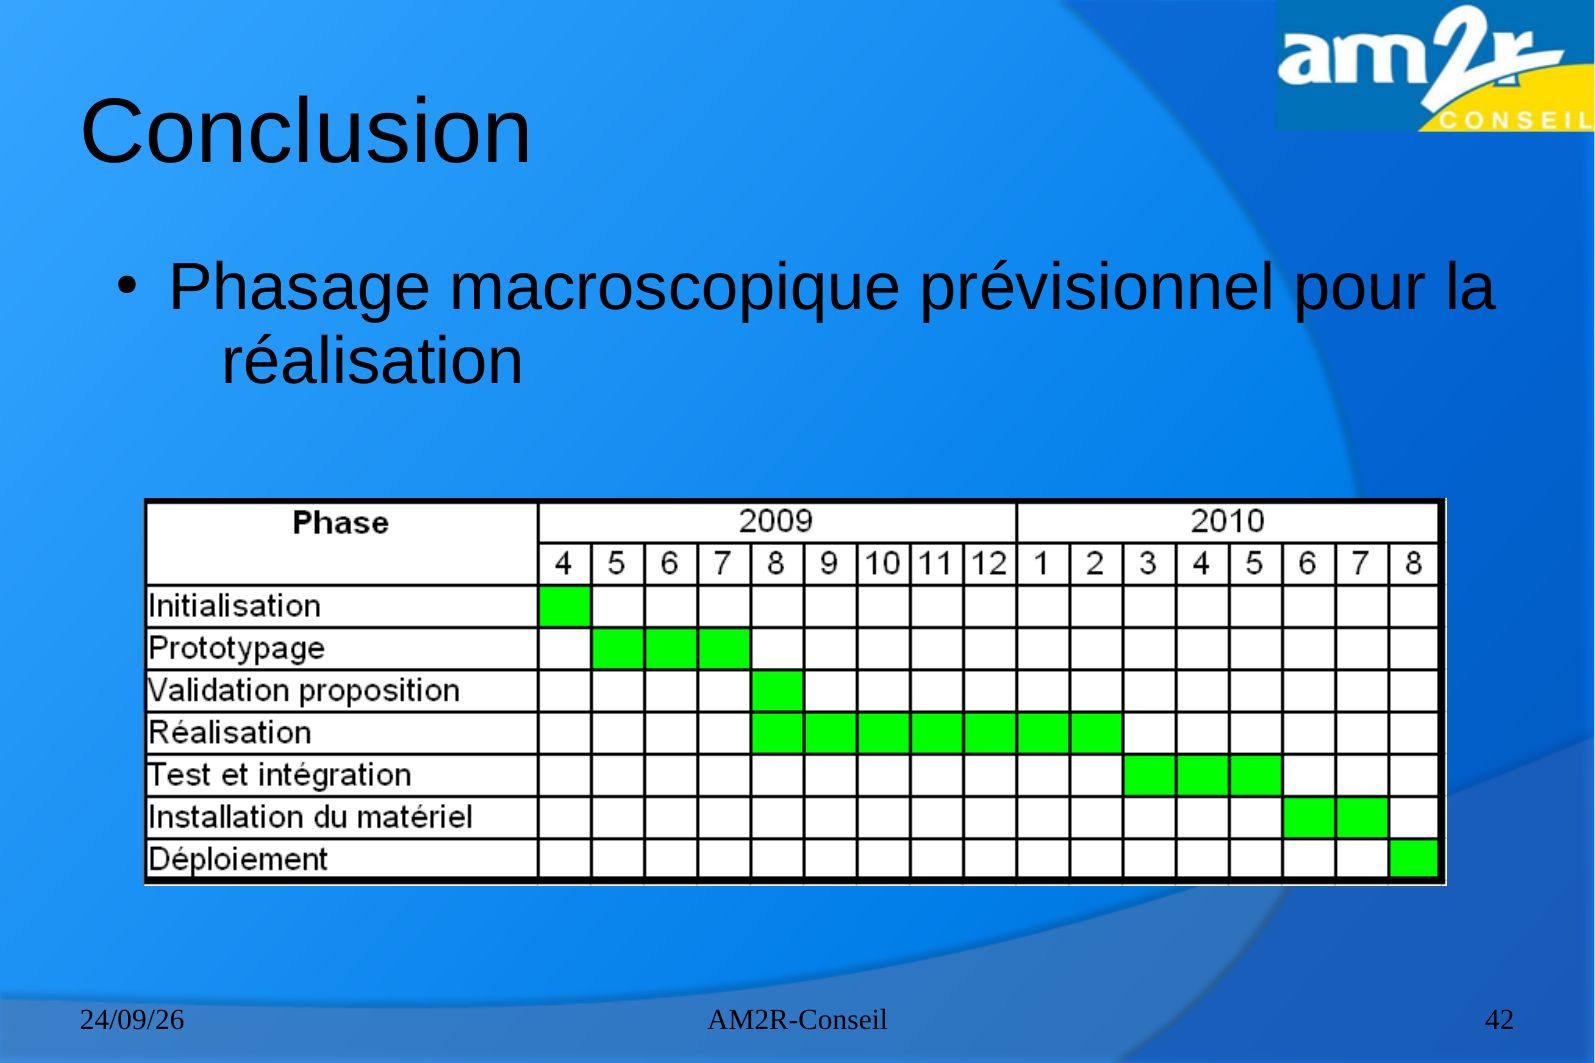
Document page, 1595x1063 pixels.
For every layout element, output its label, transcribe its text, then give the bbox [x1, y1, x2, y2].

list Phasage macroscopique prévisionnel pour la réalisation [79, 248, 1515, 960]
picture [0, 0, 1595, 1063]
title Conclusion [79, 49, 1241, 213]
